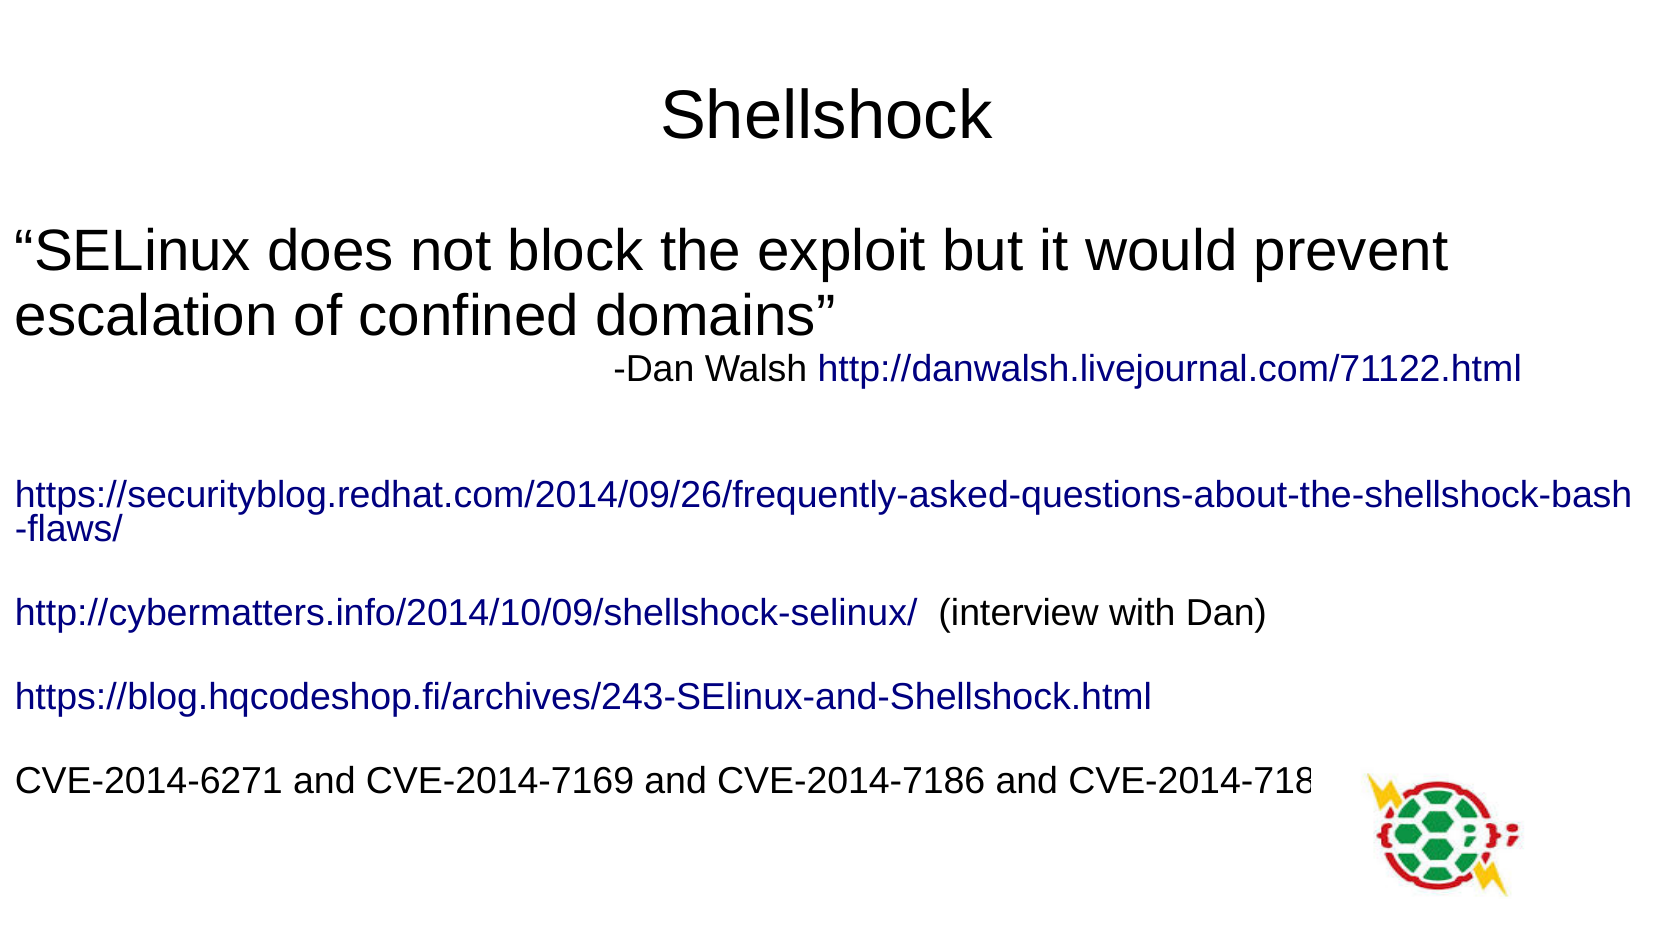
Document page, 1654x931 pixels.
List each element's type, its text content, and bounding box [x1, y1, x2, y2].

picture [1311, 764, 1576, 899]
text_box “SELinux does not block the exploit but it would prevent escalation of confined domains” -Dan Walsh http://danwalsh.livejournal.com/71122.html https://securityblog.redhat.com/2014/09/26/frequently-asked-questions-about-the-shellshock-bash-flaws/ http://cybermatters.info/2014/10/09/shellshock-selinux/ (interview with Dan) https://blog.hqcodeshop.fi/archives/243-SElinux-and-Shellshock.html CVE-2014-6271 and CVE-2014-7169 and CVE-2014-7186 and CVE-2014-7187 [0, 210, 1654, 775]
title Shellshock [82, 36, 1571, 193]
